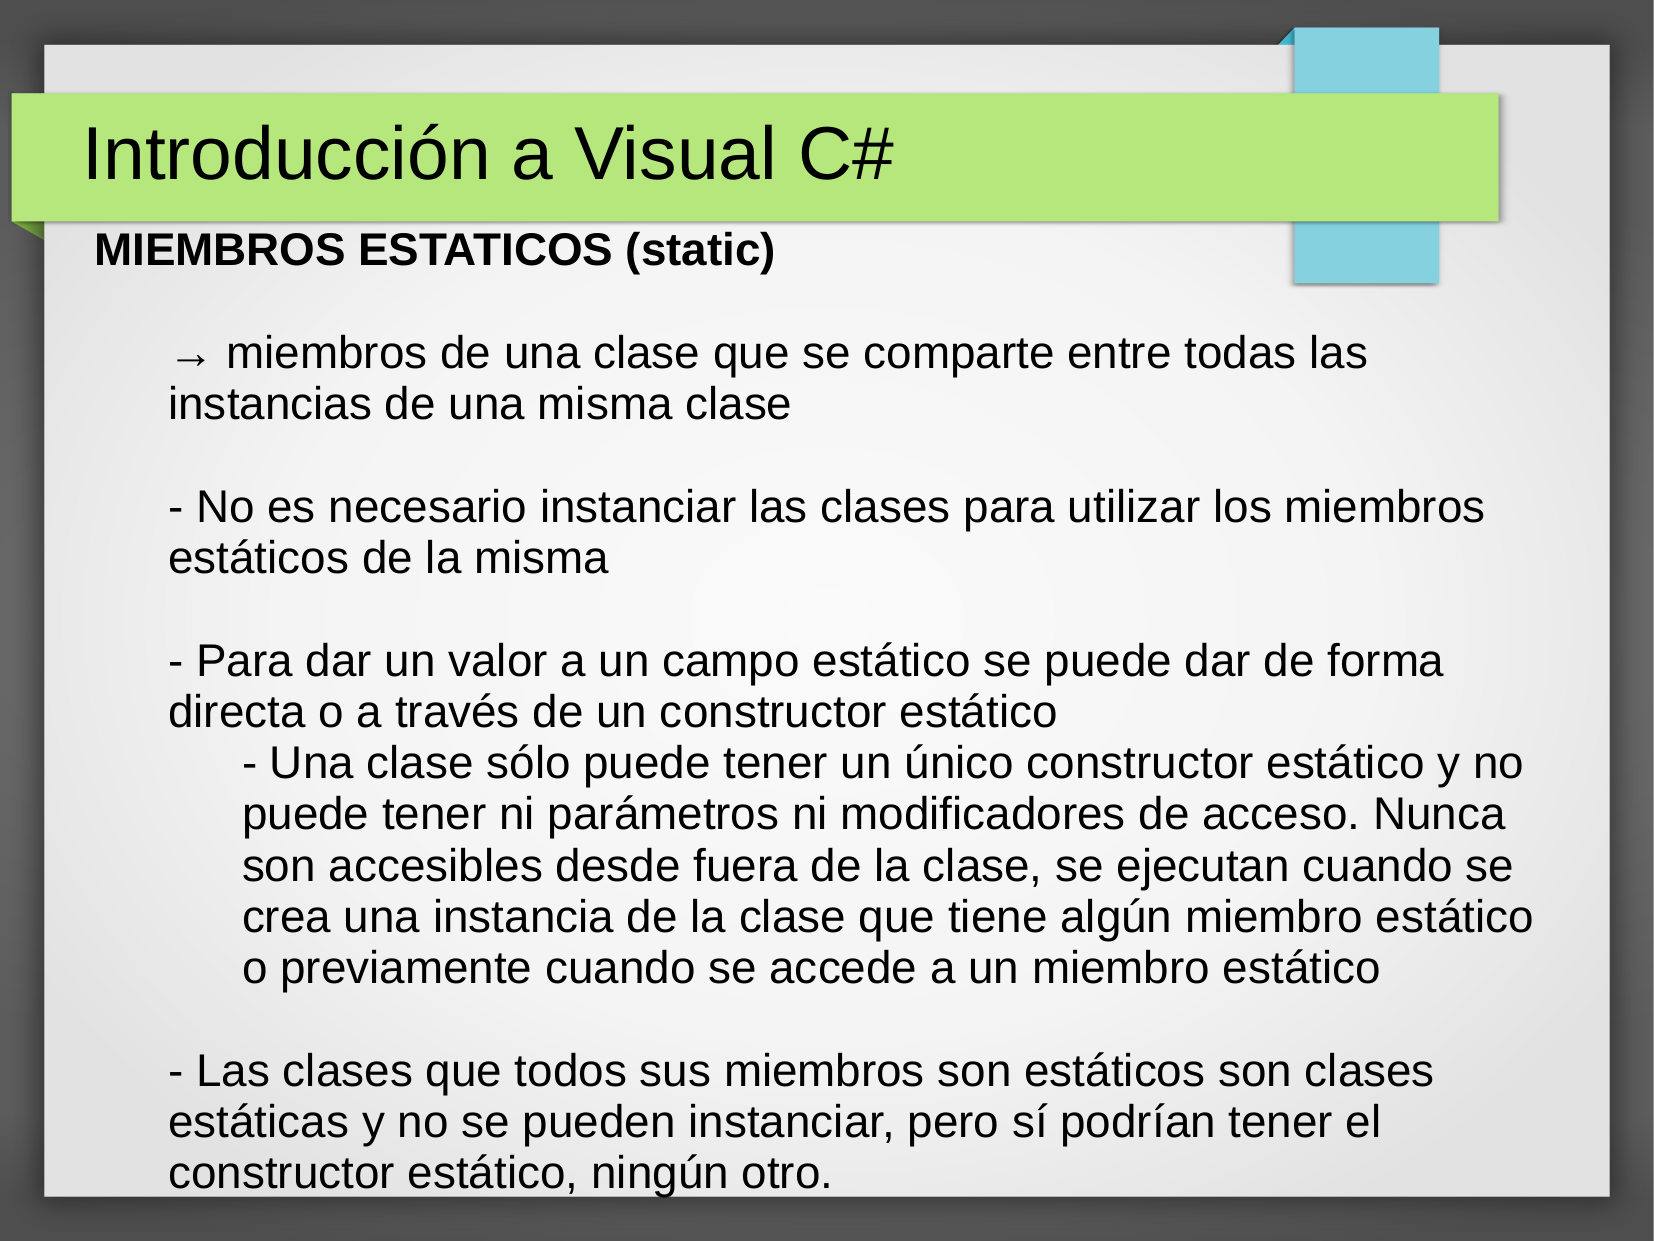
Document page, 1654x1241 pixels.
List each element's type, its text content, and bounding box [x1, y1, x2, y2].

picture [0, 0, 1654, 1241]
text_box MIEMBROS ESTATICOS (static) → miembros de una clase que se comparte entre todas las instancias de una misma clase - No es necesario instanciar las clases para utilizar los miembros estáticos de la misma - Para dar un valor a un campo estático se puede dar de forma directa o a través de un constructor estático - Una clase sólo puede tener un único constructor estático y no puede tener ni parámetros ni modificadores de acceso. Nunca son accesibles desde fuera de la clase, se ejecutan cuando se crea una instancia de la clase que tiene algún miembro estático o previamente cuando se accede a un miembro estático - Las clases que todos sus miembros son estáticos son clases estáticas y no se pueden instanciar, pero sí podrían tener el constructor estático, ningún otro. [94, 224, 1560, 1241]
title Introducción a Visual C# [82, 94, 1264, 213]
